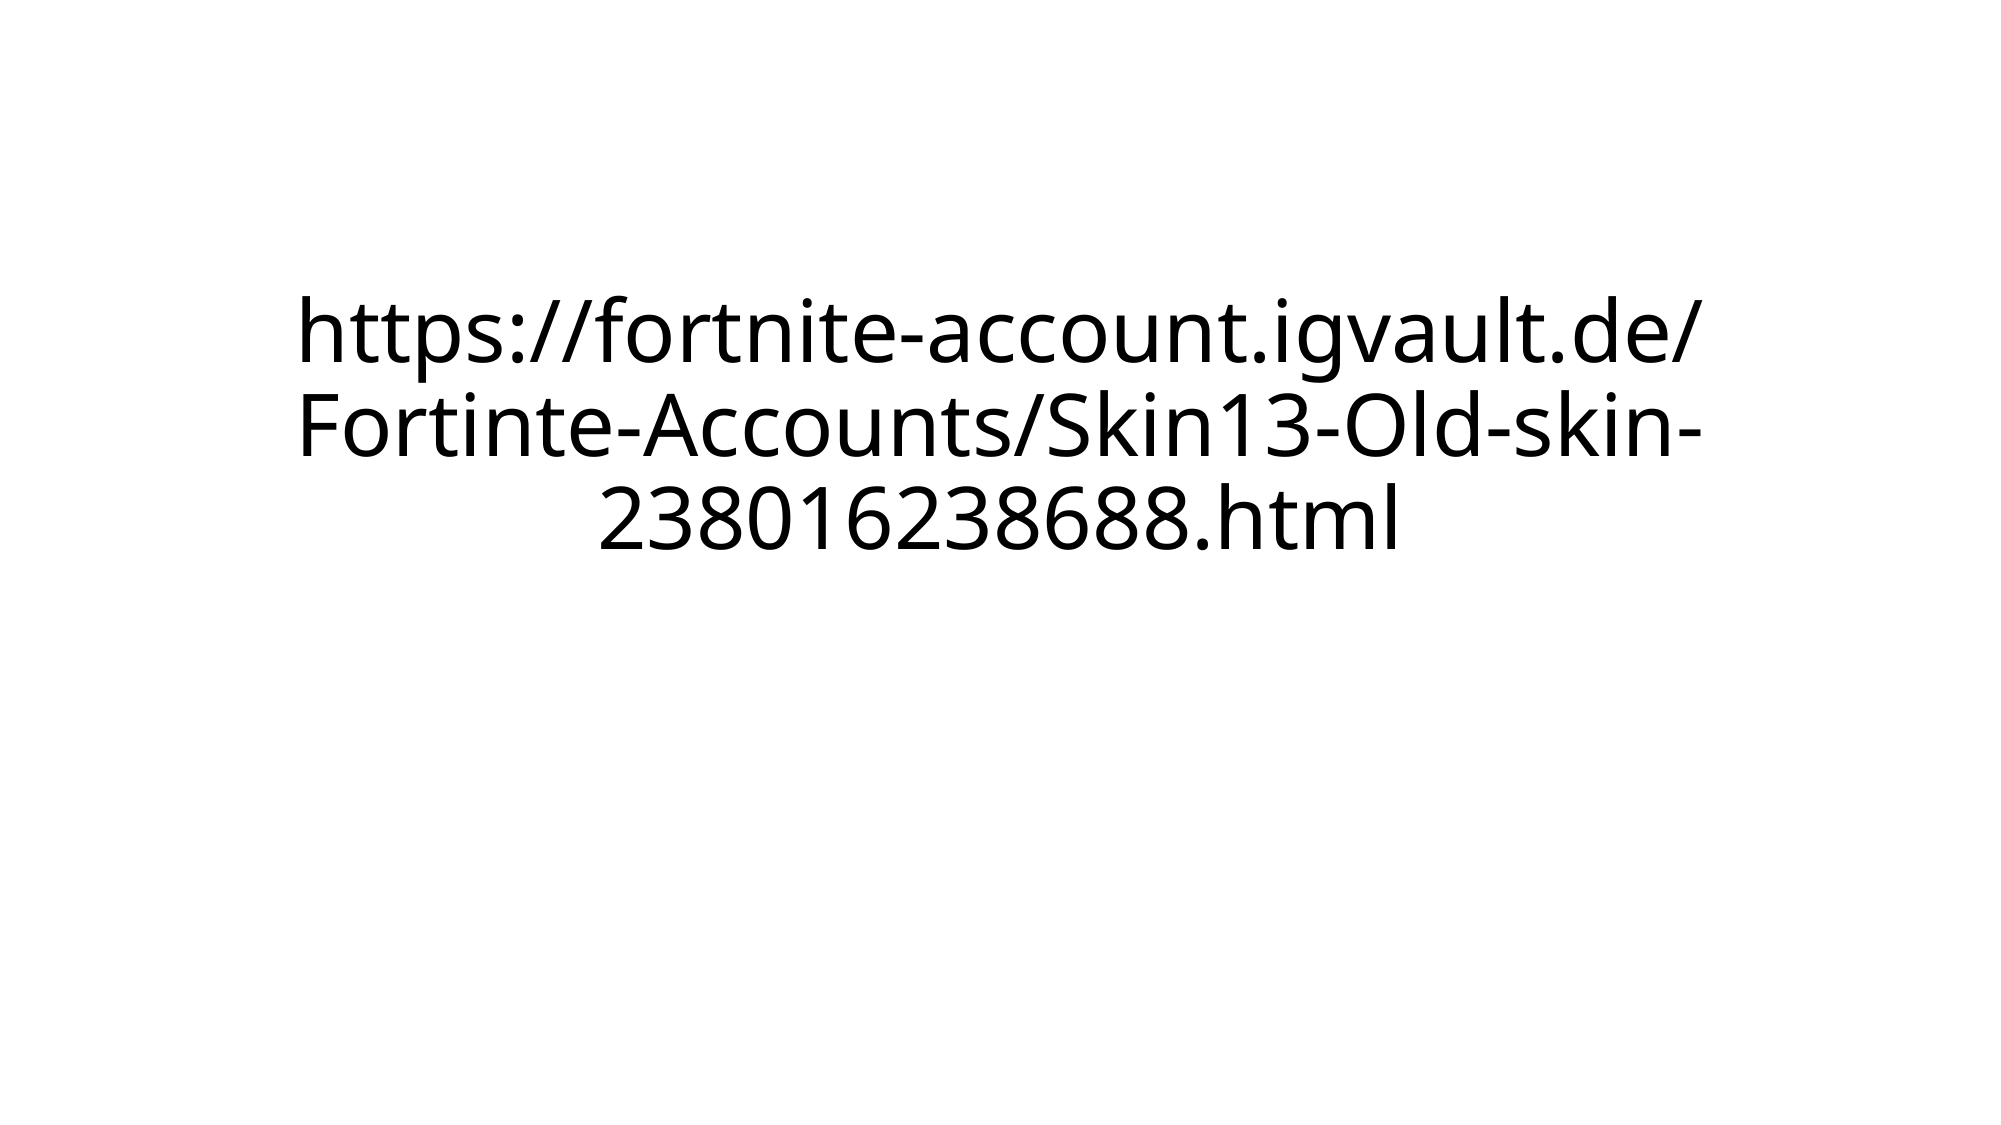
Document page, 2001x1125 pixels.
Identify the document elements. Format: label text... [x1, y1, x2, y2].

title https://fortnite-account.igvault.de/Fortinte-Accounts/Skin13-Old-skin-238016238688.html [249, 184, 1750, 576]
